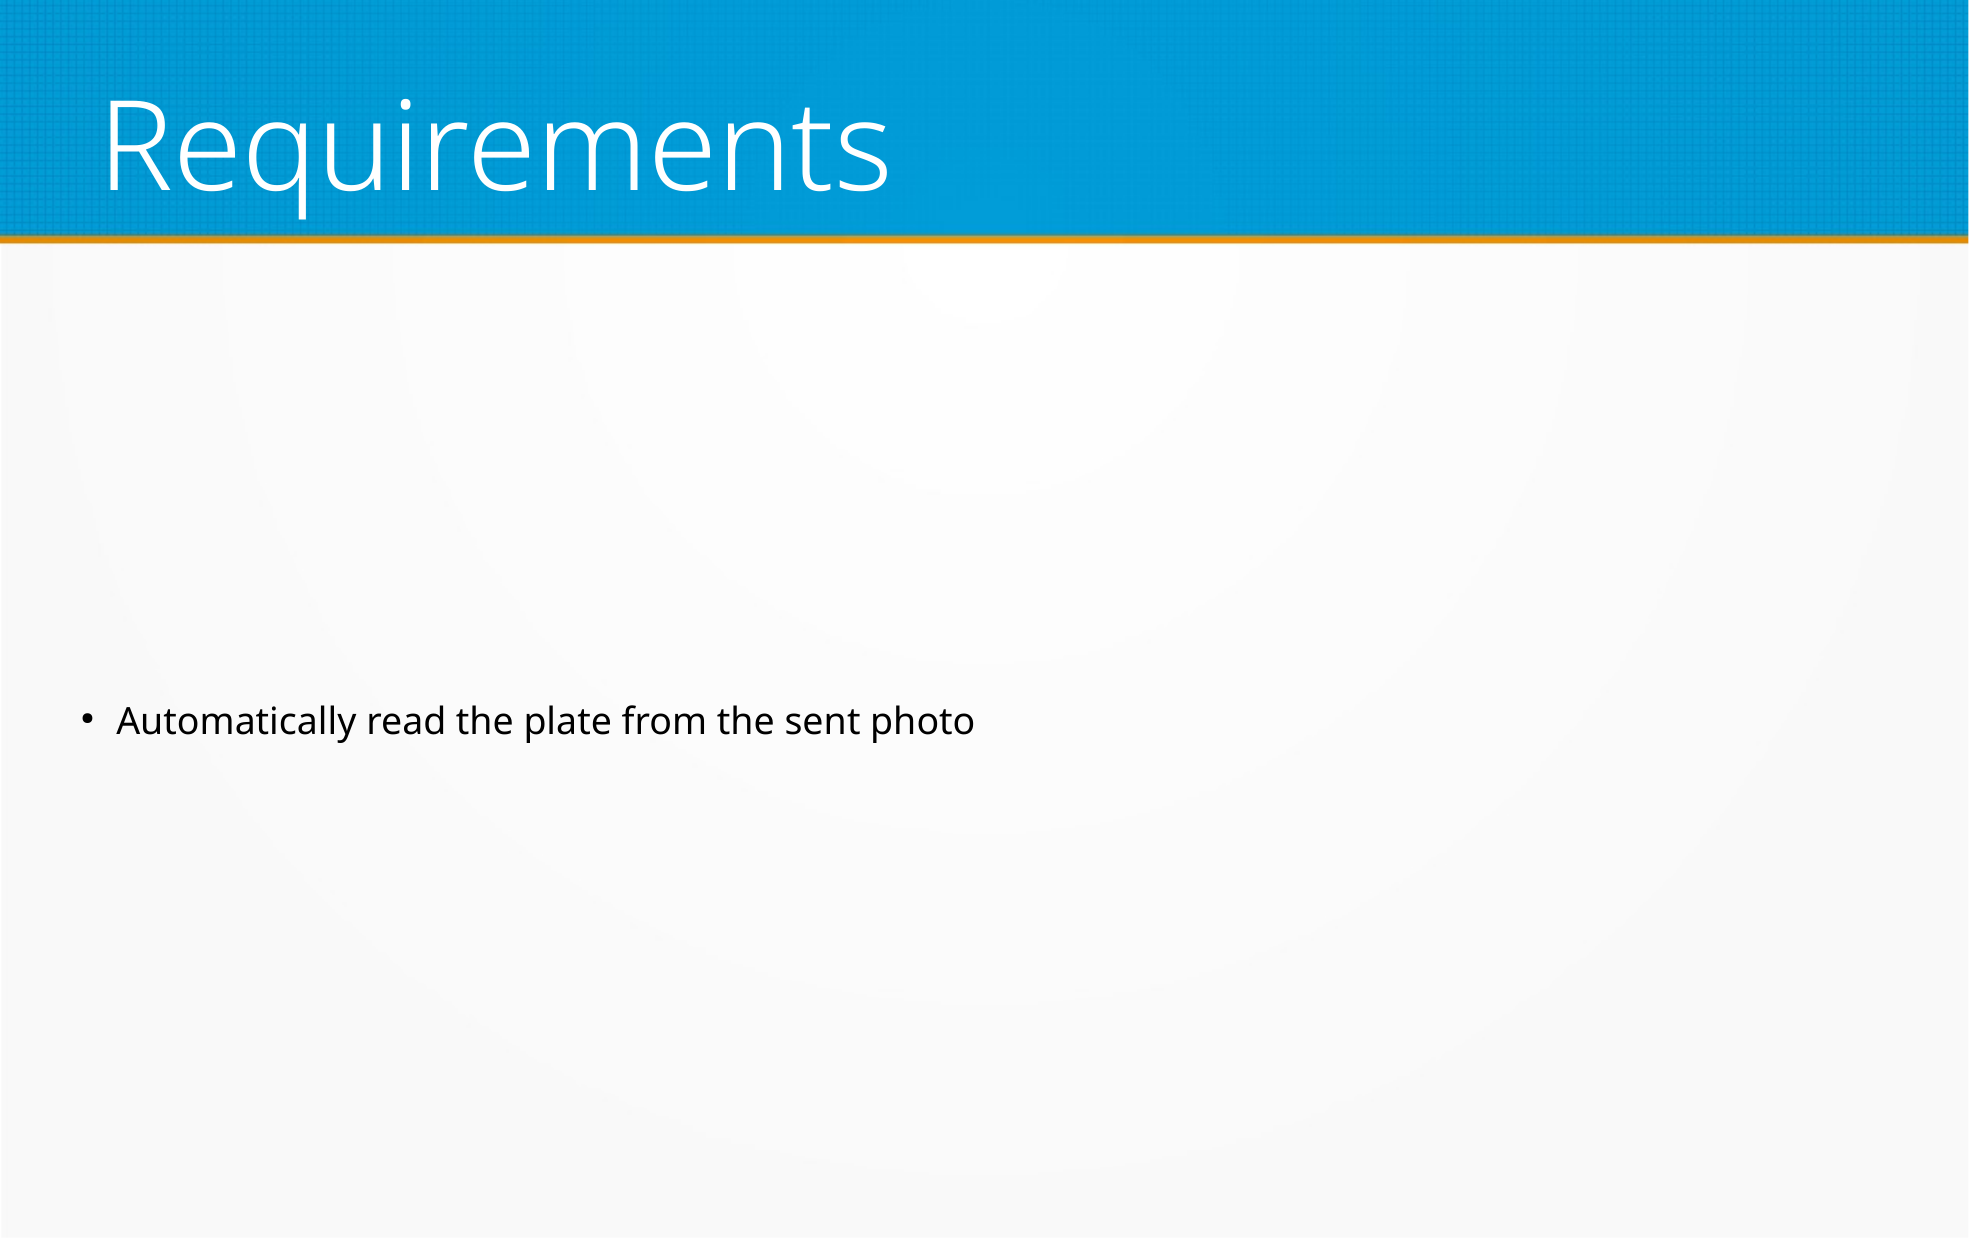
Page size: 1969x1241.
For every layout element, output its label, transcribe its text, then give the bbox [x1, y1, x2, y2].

text_box Automatically read the plate from the sent photo [75, 345, 1816, 1096]
title Requirements [98, 19, 1870, 227]
picture [0, 233, 1969, 1241]
